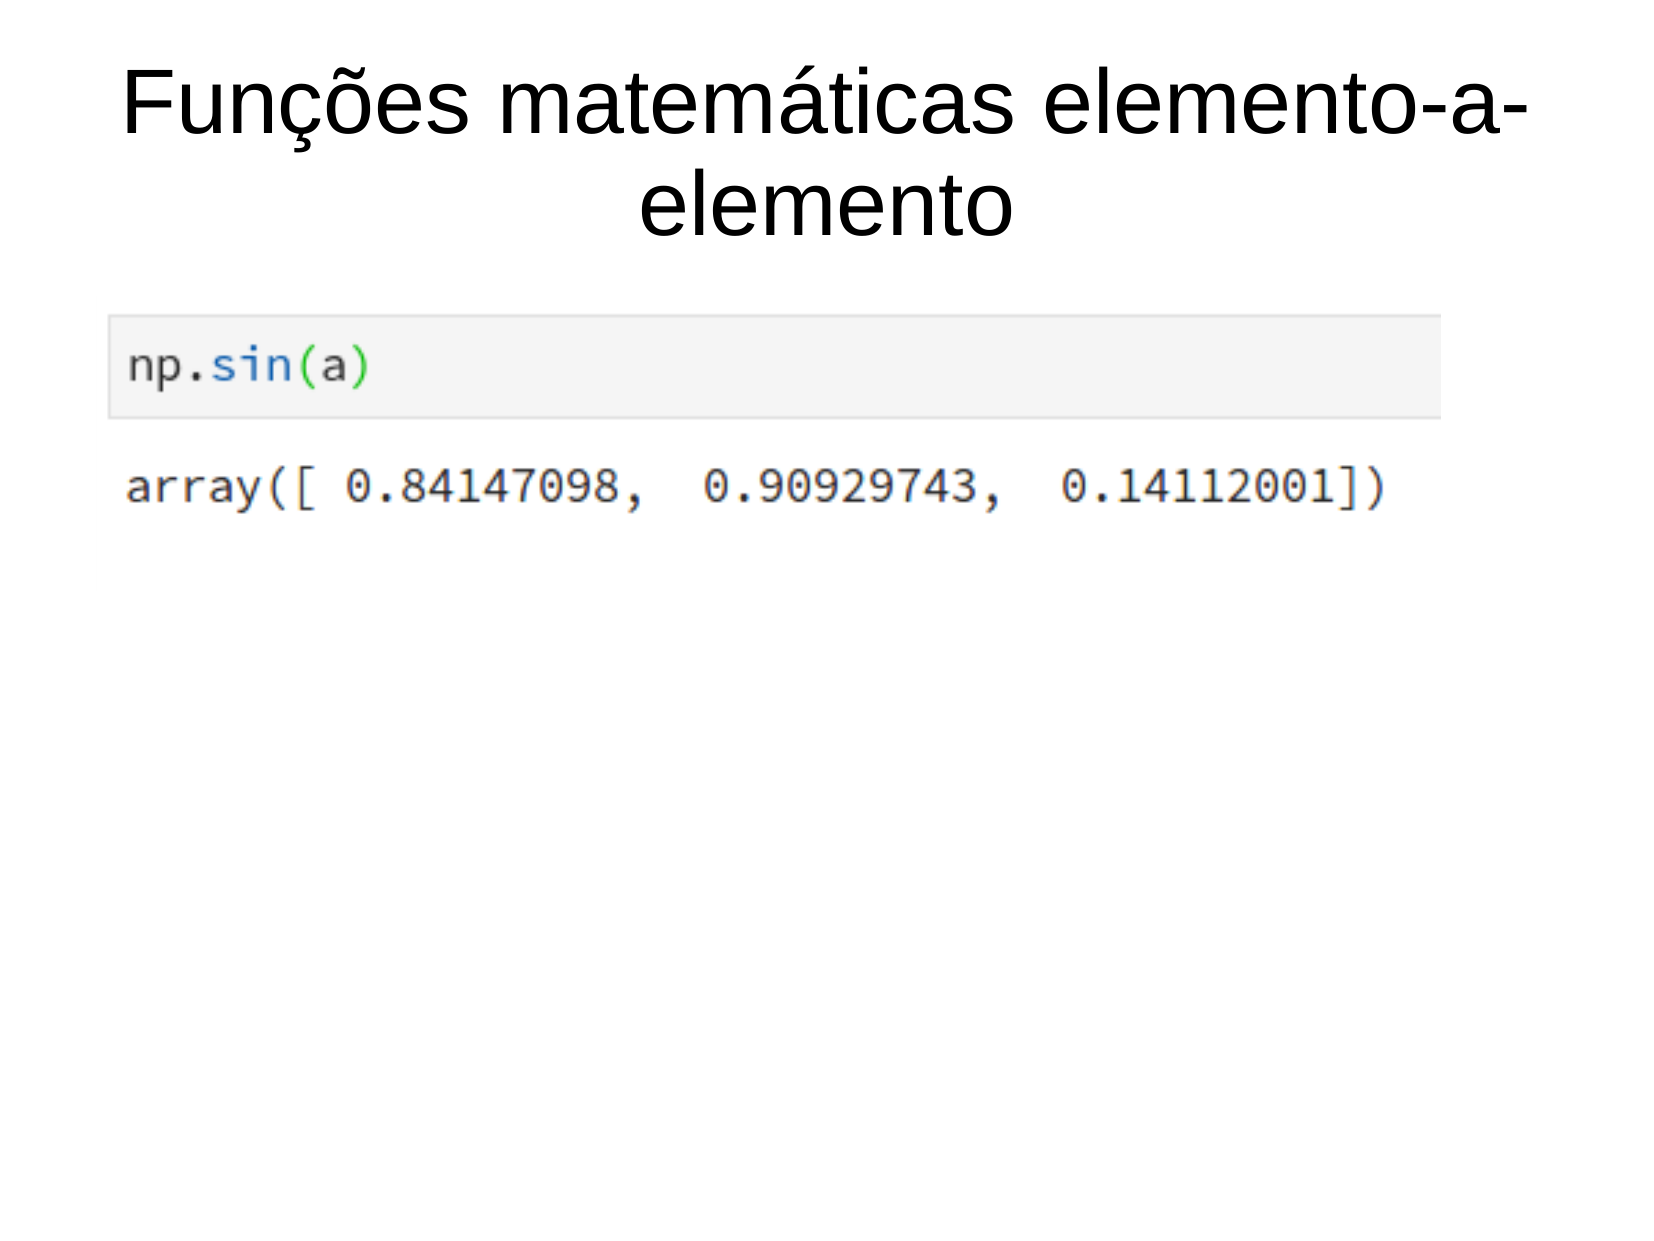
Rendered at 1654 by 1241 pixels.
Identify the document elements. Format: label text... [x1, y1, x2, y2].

picture [95, 296, 1441, 591]
title Funções matemáticas elemento-a-elemento [82, 49, 1571, 257]
